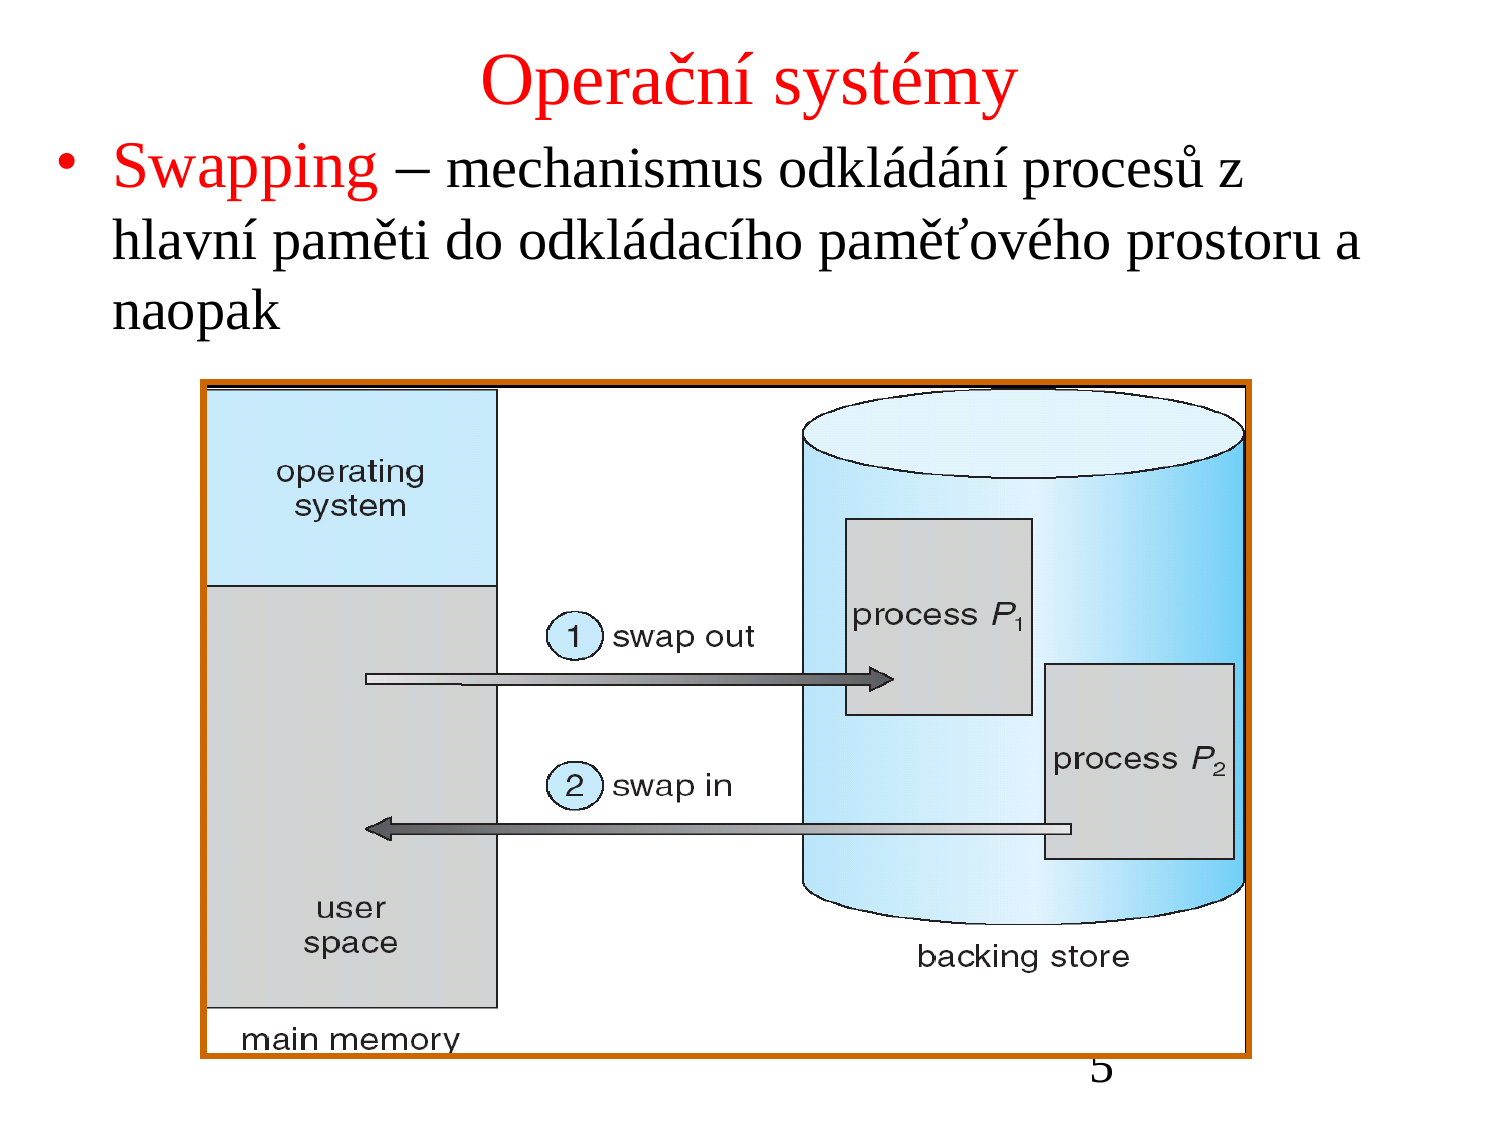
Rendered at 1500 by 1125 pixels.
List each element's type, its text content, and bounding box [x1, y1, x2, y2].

list Swapping – mechanismus odkládání procesů z hlavní paměti do odkládacího paměťového prostoru a naopak [41, 113, 1399, 988]
title Operační systémy [112, 0, 1388, 113]
picture [206, 385, 1247, 1053]
